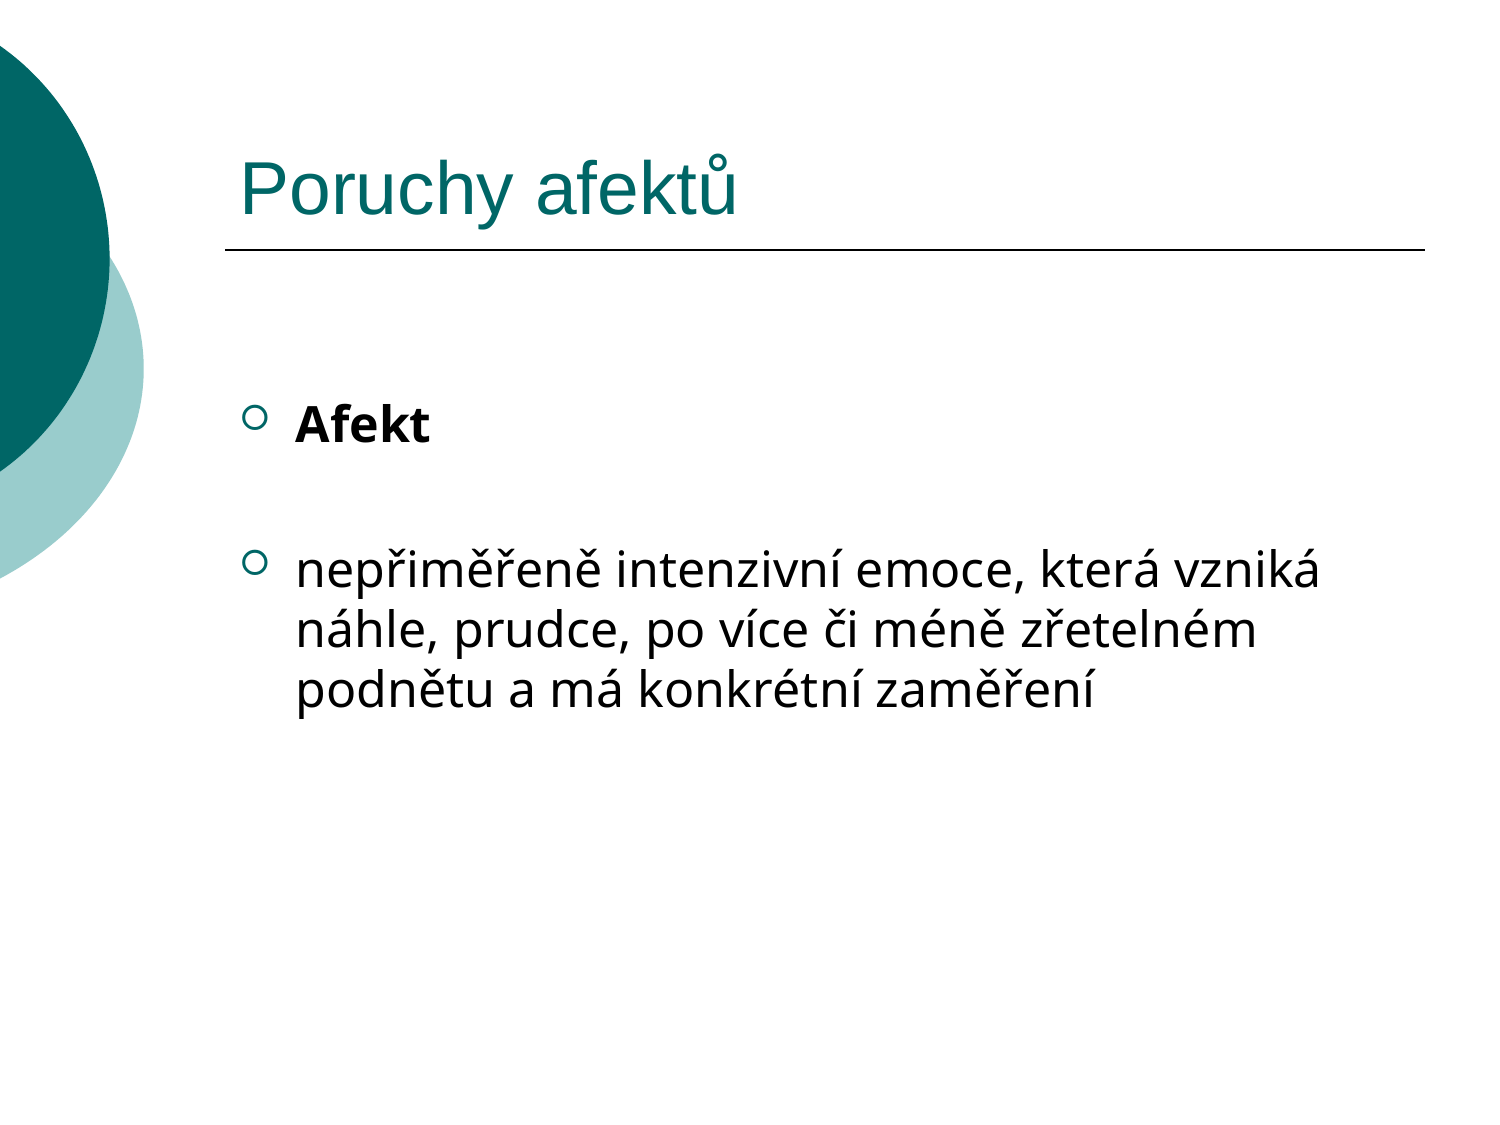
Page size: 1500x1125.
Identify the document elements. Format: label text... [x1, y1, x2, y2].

list Afekt nepřiměřeně intenzivní emoce, která vzniká náhle, prudce, po více či méně zřetelném podnětu a má konkrétní zaměření [224, 299, 1425, 975]
title Poruchy afektů [224, 49, 1425, 237]
